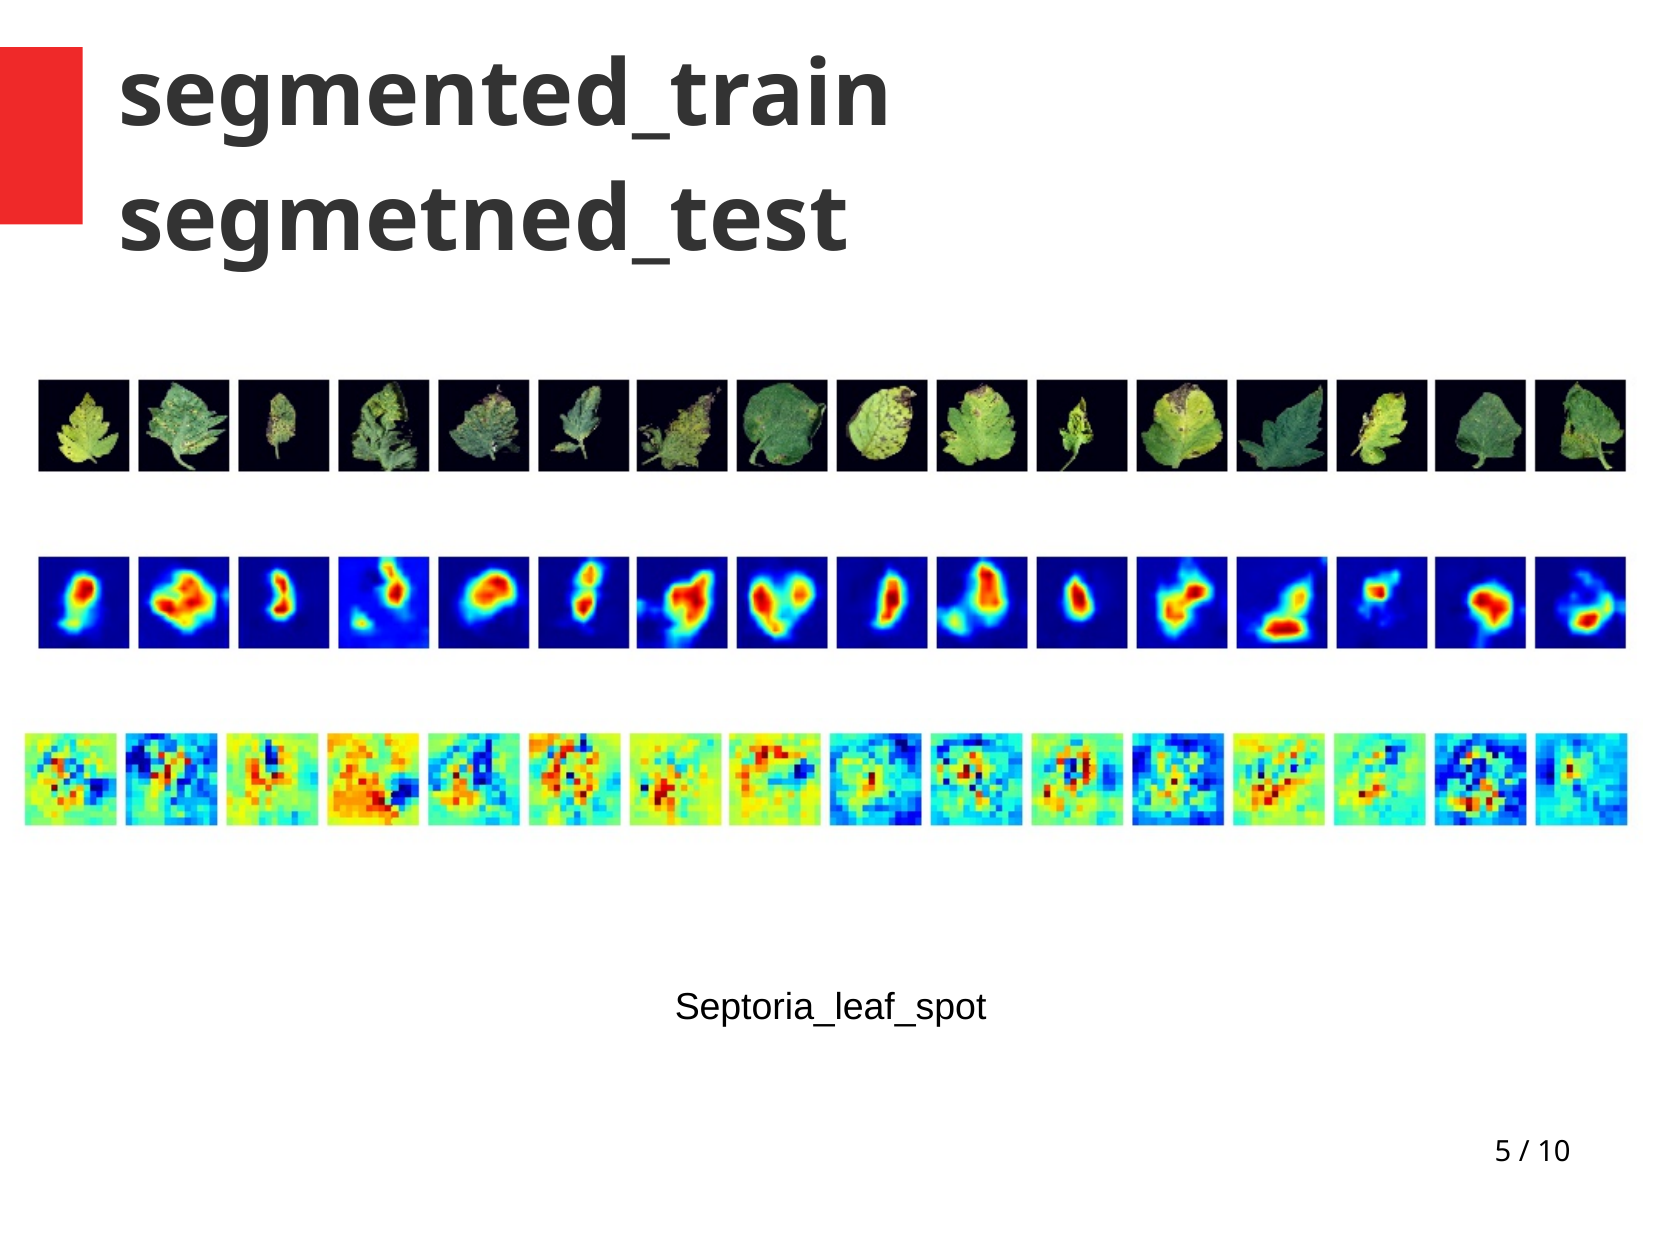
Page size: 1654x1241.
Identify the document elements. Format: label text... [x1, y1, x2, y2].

title segmented_train segmetned_test [118, 45, 1571, 260]
picture [0, 540, 1643, 686]
text_box Septoria_leaf_spot [660, 978, 1002, 1036]
picture [0, 363, 1643, 509]
picture [0, 718, 1643, 863]
